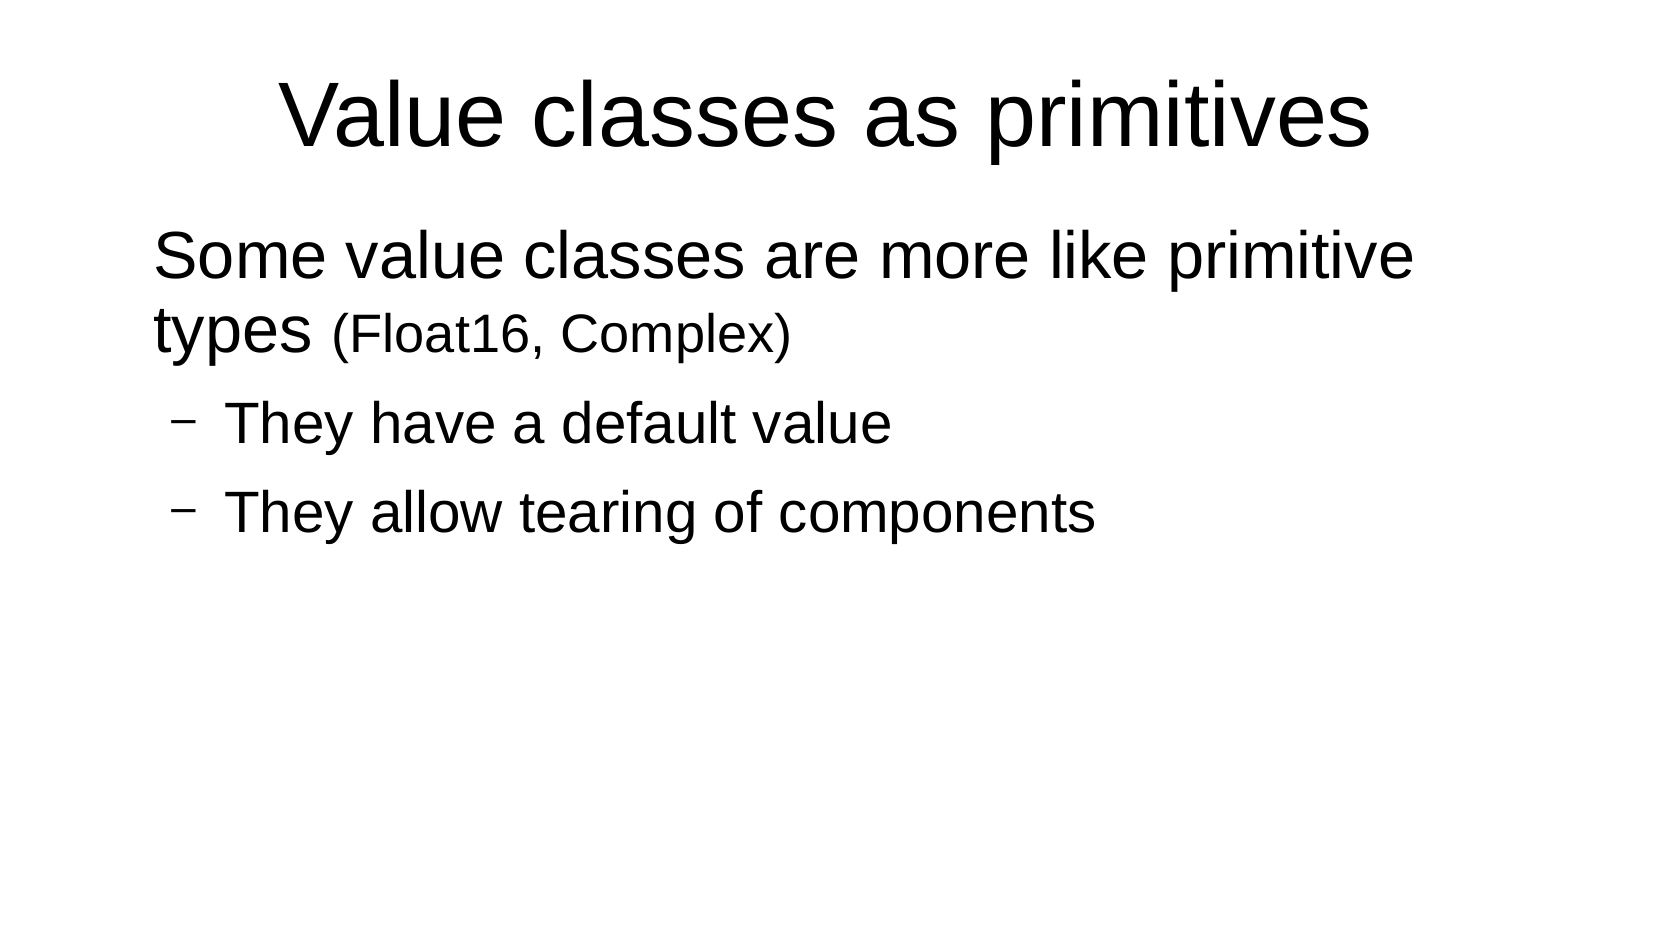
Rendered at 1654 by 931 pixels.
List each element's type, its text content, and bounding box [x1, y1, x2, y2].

title Value classes as primitives [82, 37, 1571, 193]
list Some value classes are more like primitive types (Float16, Complex) They have a default value They allow tearing of components [82, 217, 1571, 758]
